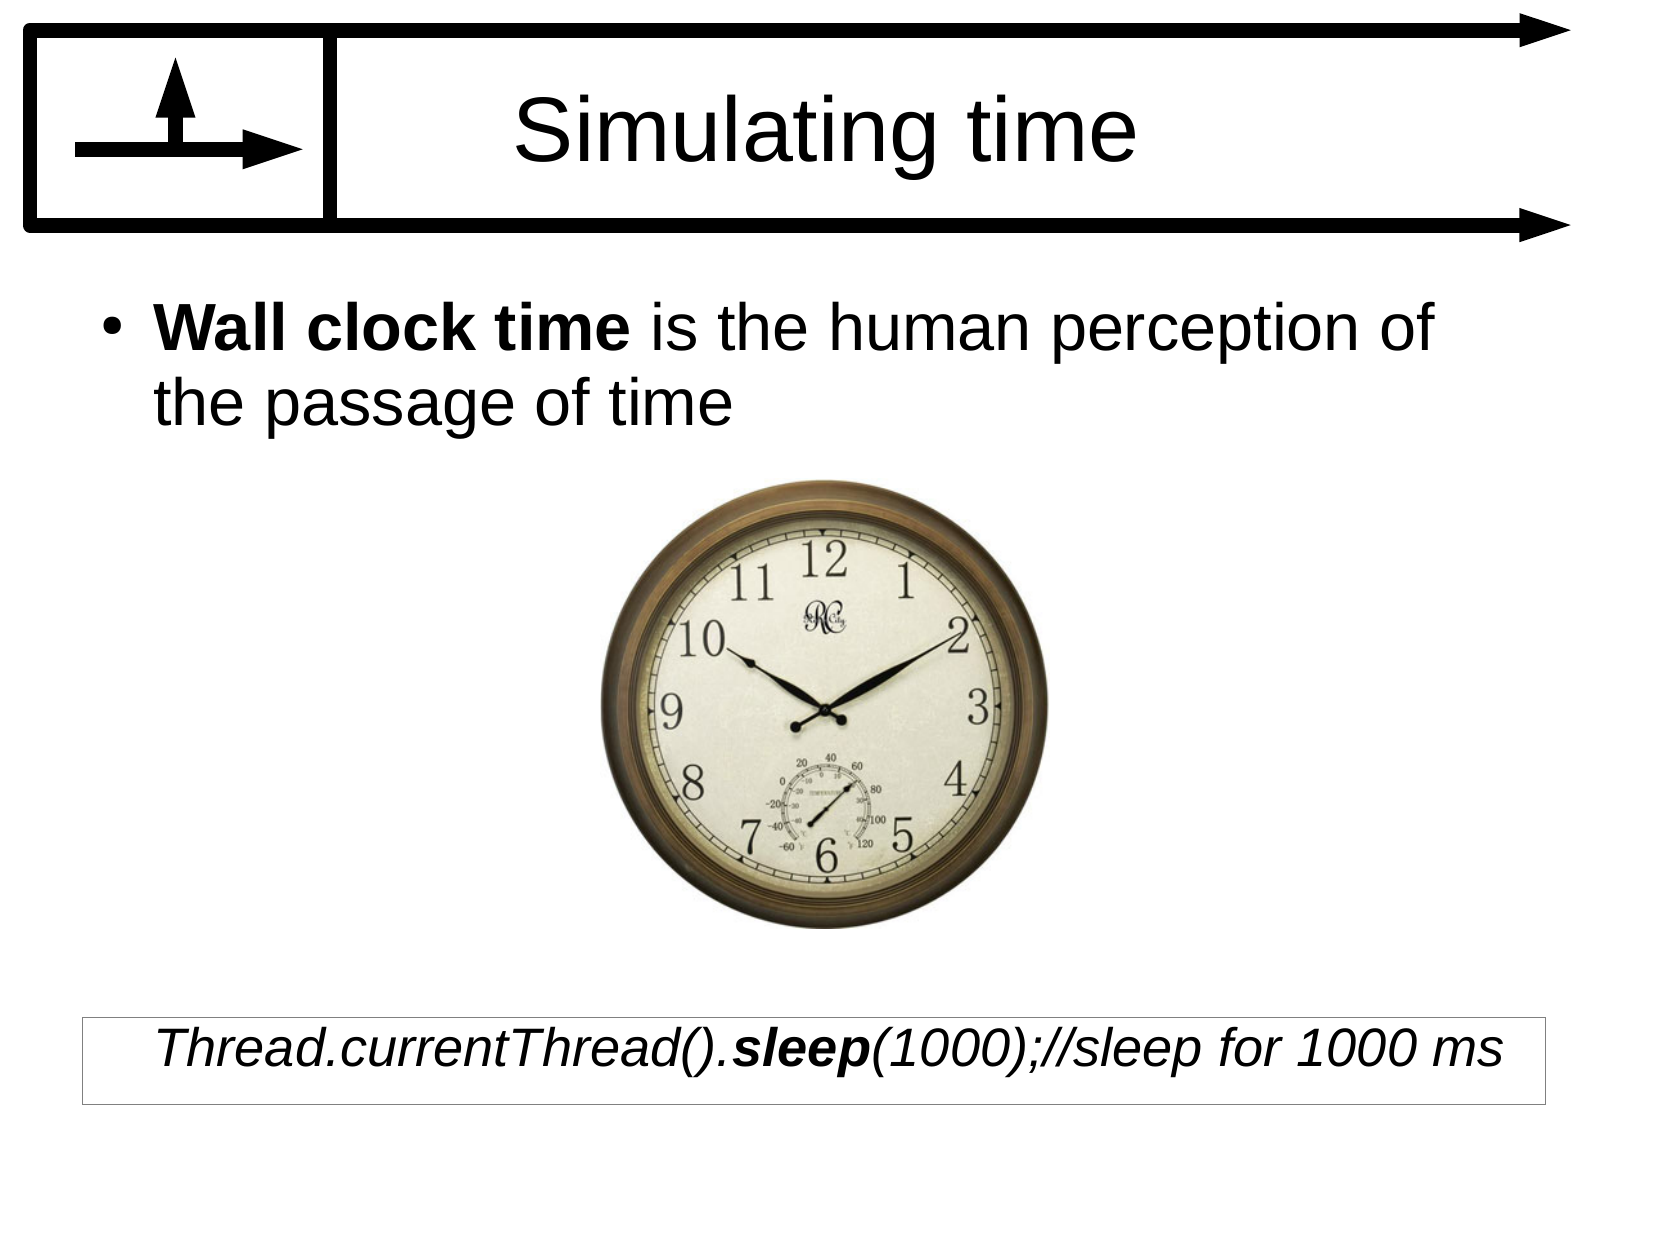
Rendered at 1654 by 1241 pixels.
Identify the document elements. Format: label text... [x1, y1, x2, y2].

title Simulating time [82, 38, 323, 218]
picture [600, 478, 1050, 929]
list Wall clock time is the human perception of the passage of time [82, 290, 1538, 466]
title Simulating time [337, 31, 1571, 224]
list Thread.currentThread().sleep(1000);//sleep for 1000 ms [82, 1017, 1546, 1105]
